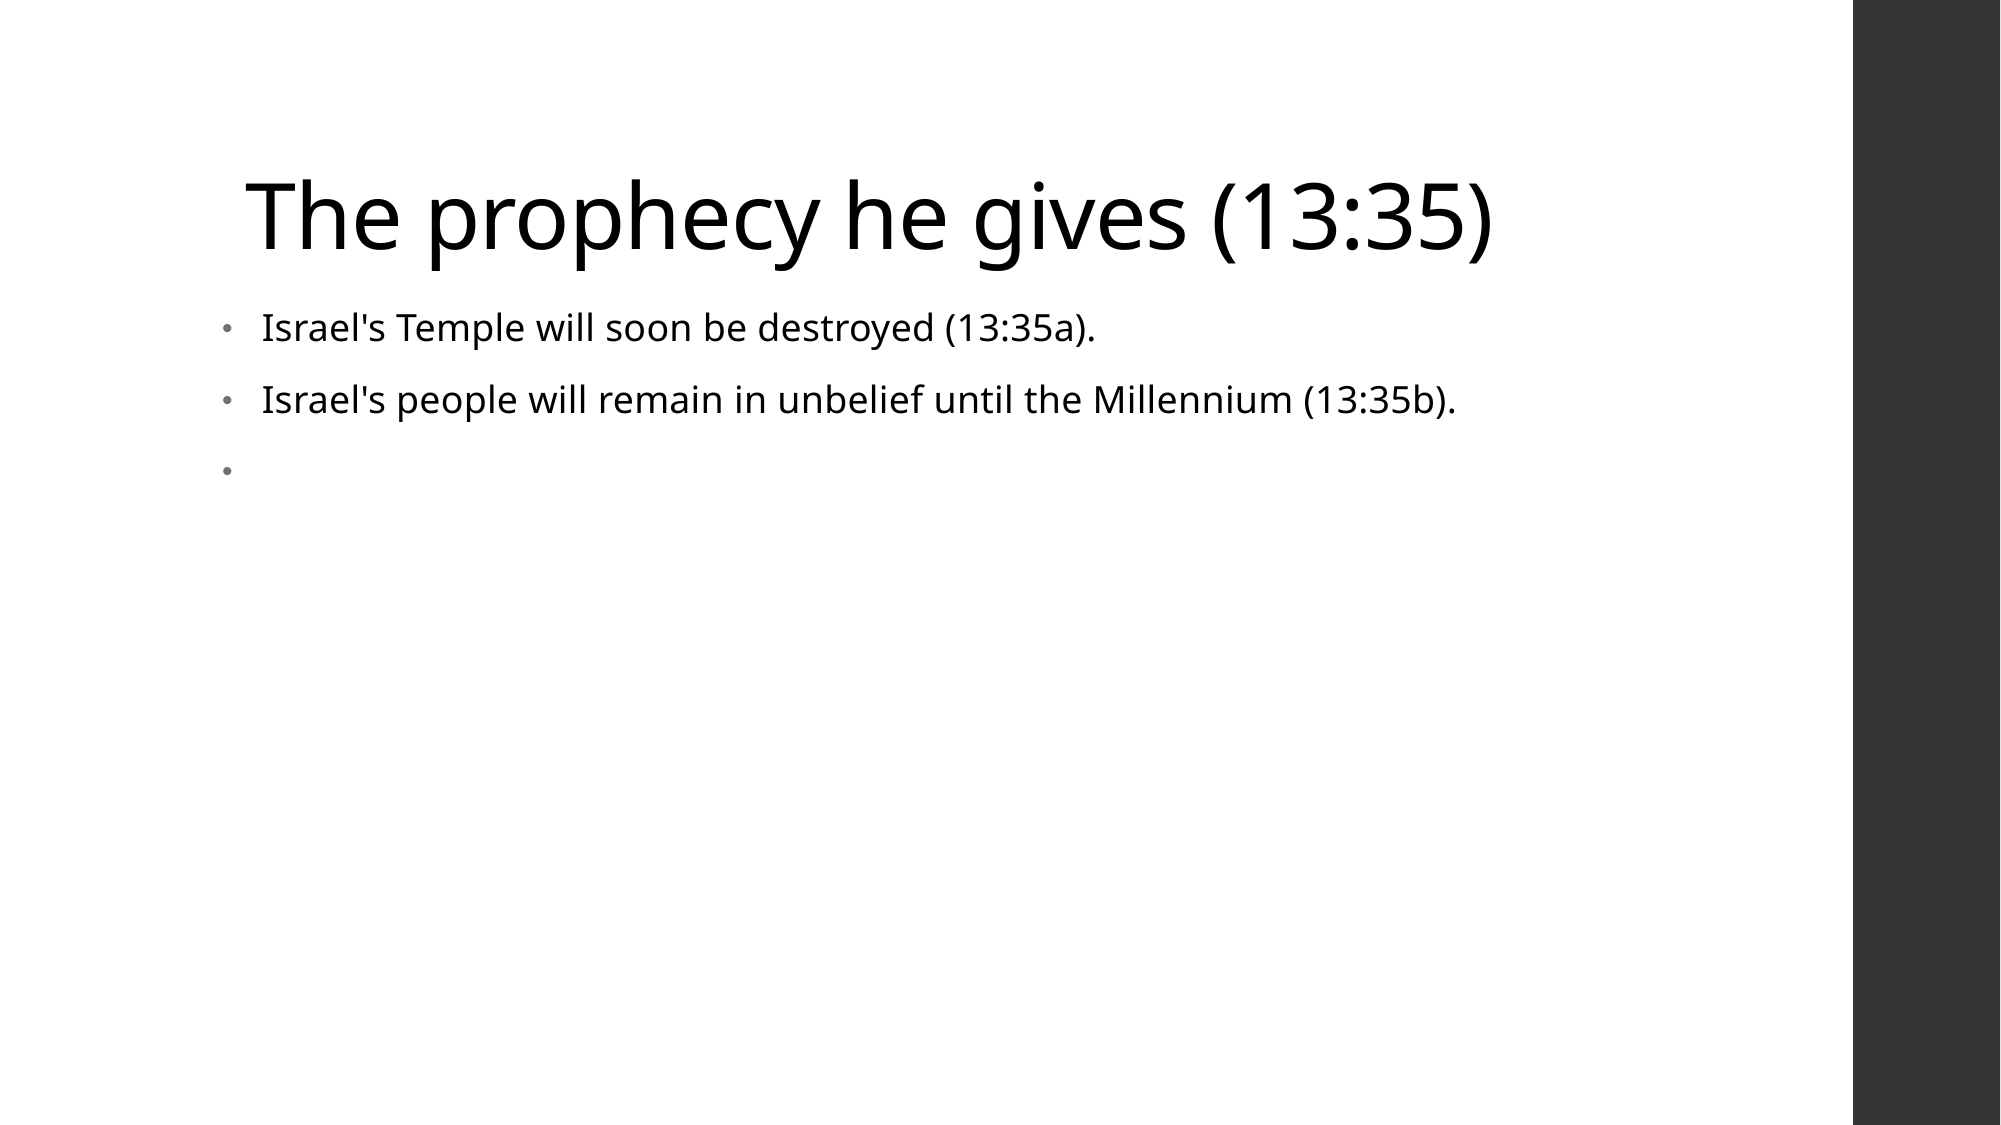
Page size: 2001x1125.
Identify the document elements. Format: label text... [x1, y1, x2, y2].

list Israel's Temple will soon be destroyed (13:35a). Israel's people will remain in unbelief until the Millennium (13:35b). [206, 299, 1617, 1014]
title The prophecy he gives (13:35) [206, 60, 1797, 278]
